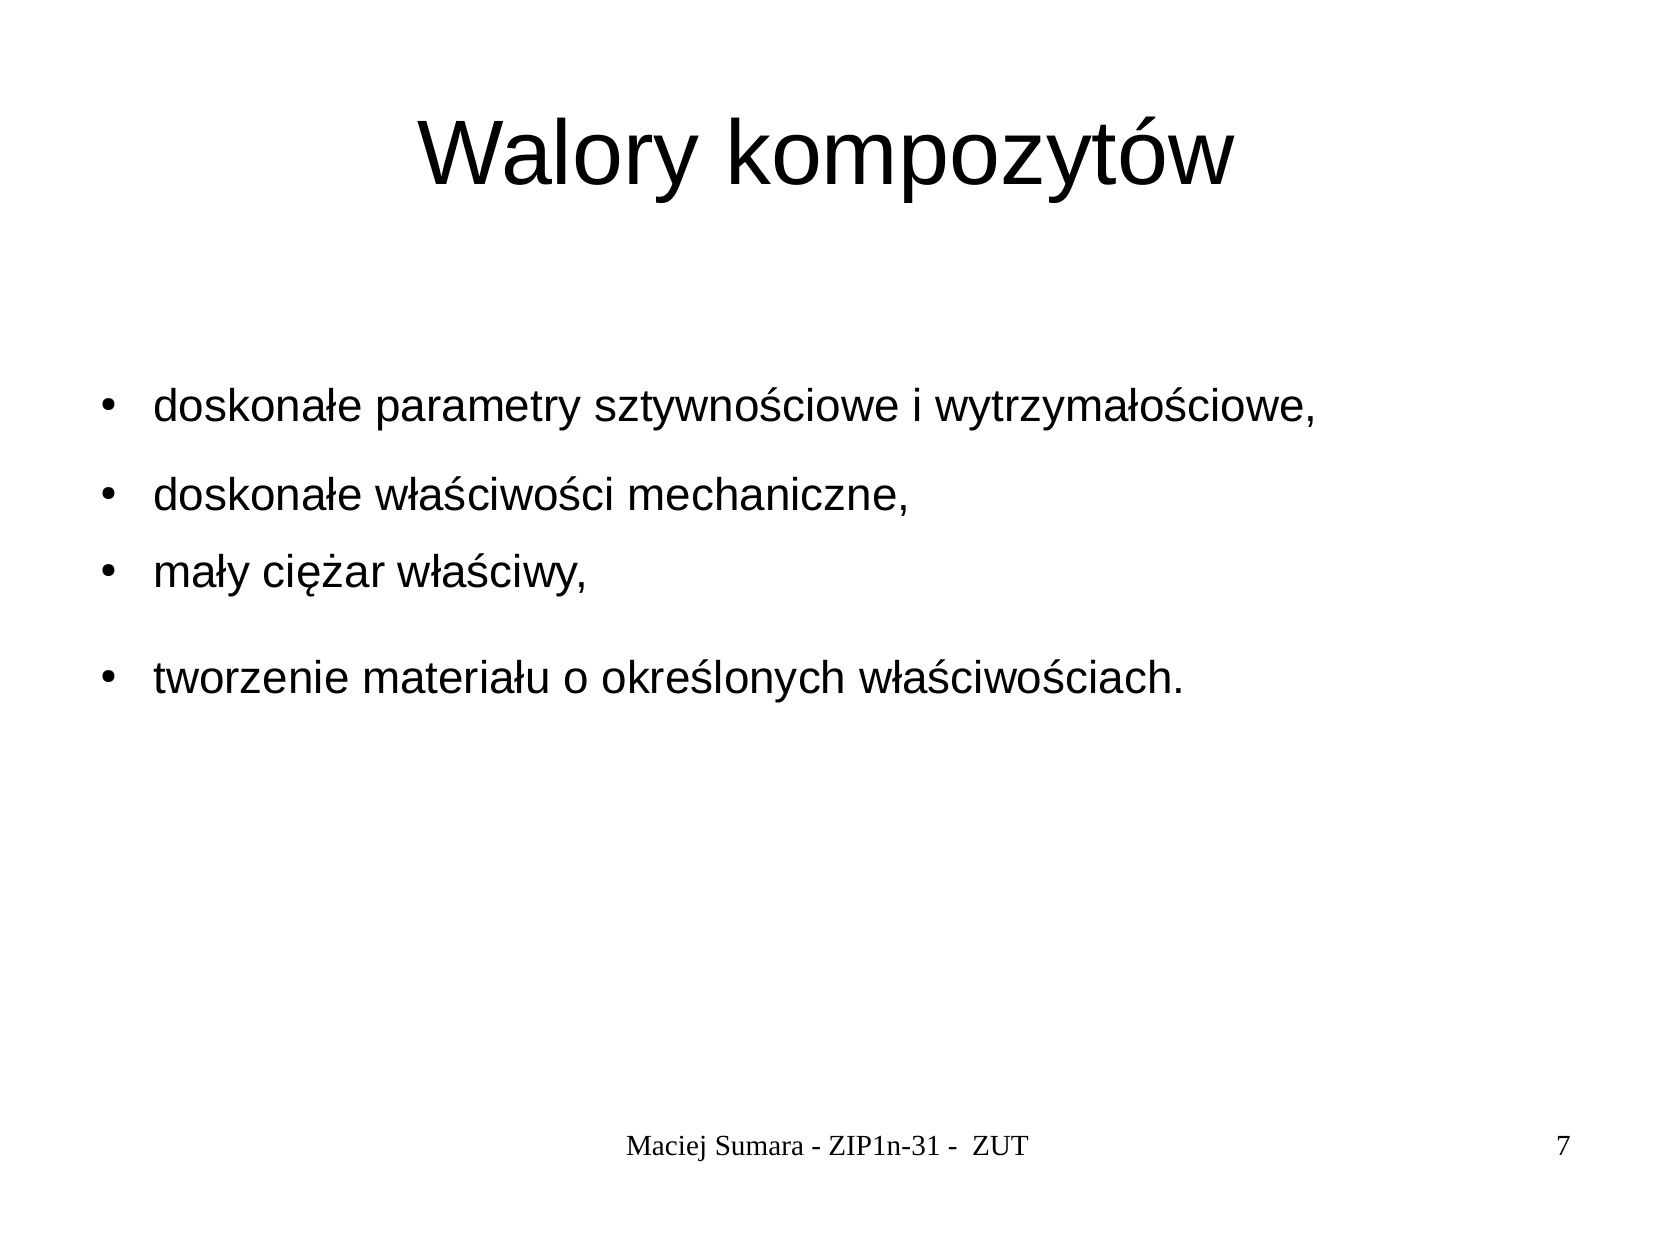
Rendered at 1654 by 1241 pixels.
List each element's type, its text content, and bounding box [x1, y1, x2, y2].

title Walory kompozytów [82, 56, 1571, 250]
list doskonałe parametry sztywnościowe i wytrzymałościowe, doskonałe właściwości mechaniczne, mały ciężar właściwy, tworzenie materiału o określonych właściwościach. [82, 290, 1571, 1094]
